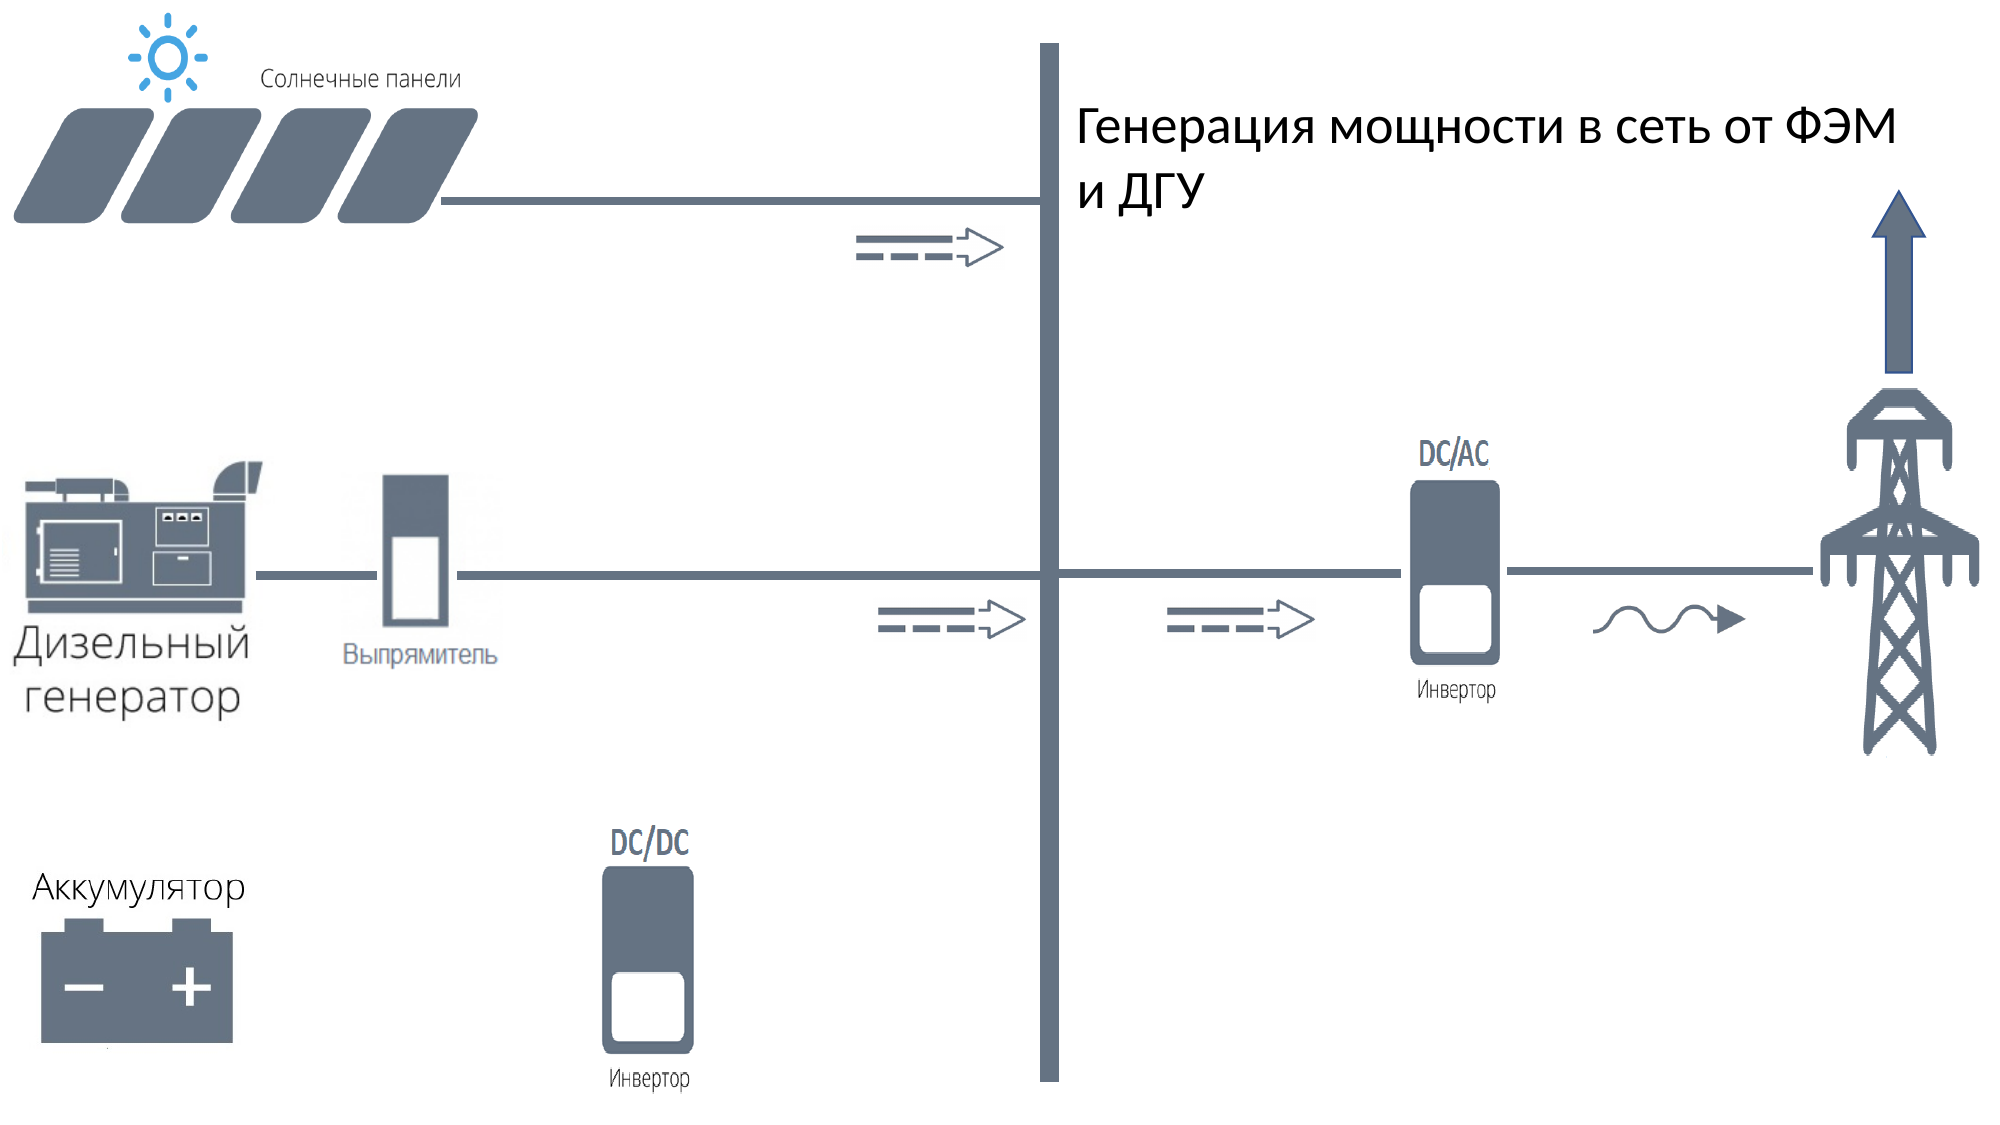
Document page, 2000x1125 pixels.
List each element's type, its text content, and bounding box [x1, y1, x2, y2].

picture [1162, 597, 1316, 642]
picture [873, 597, 1027, 642]
picture [596, 823, 698, 1094]
picture [1812, 384, 1986, 758]
picture [341, 472, 503, 671]
picture [9, 9, 482, 226]
picture [851, 225, 1005, 270]
text_box Генерация мощности в сеть от ФЭМ и ДГУ [1061, 81, 1949, 227]
picture [1578, 598, 1751, 643]
text_box [1872, 227, 1925, 373]
picture [1401, 434, 1507, 710]
picture [0, 861, 272, 1056]
picture [2, 453, 275, 728]
